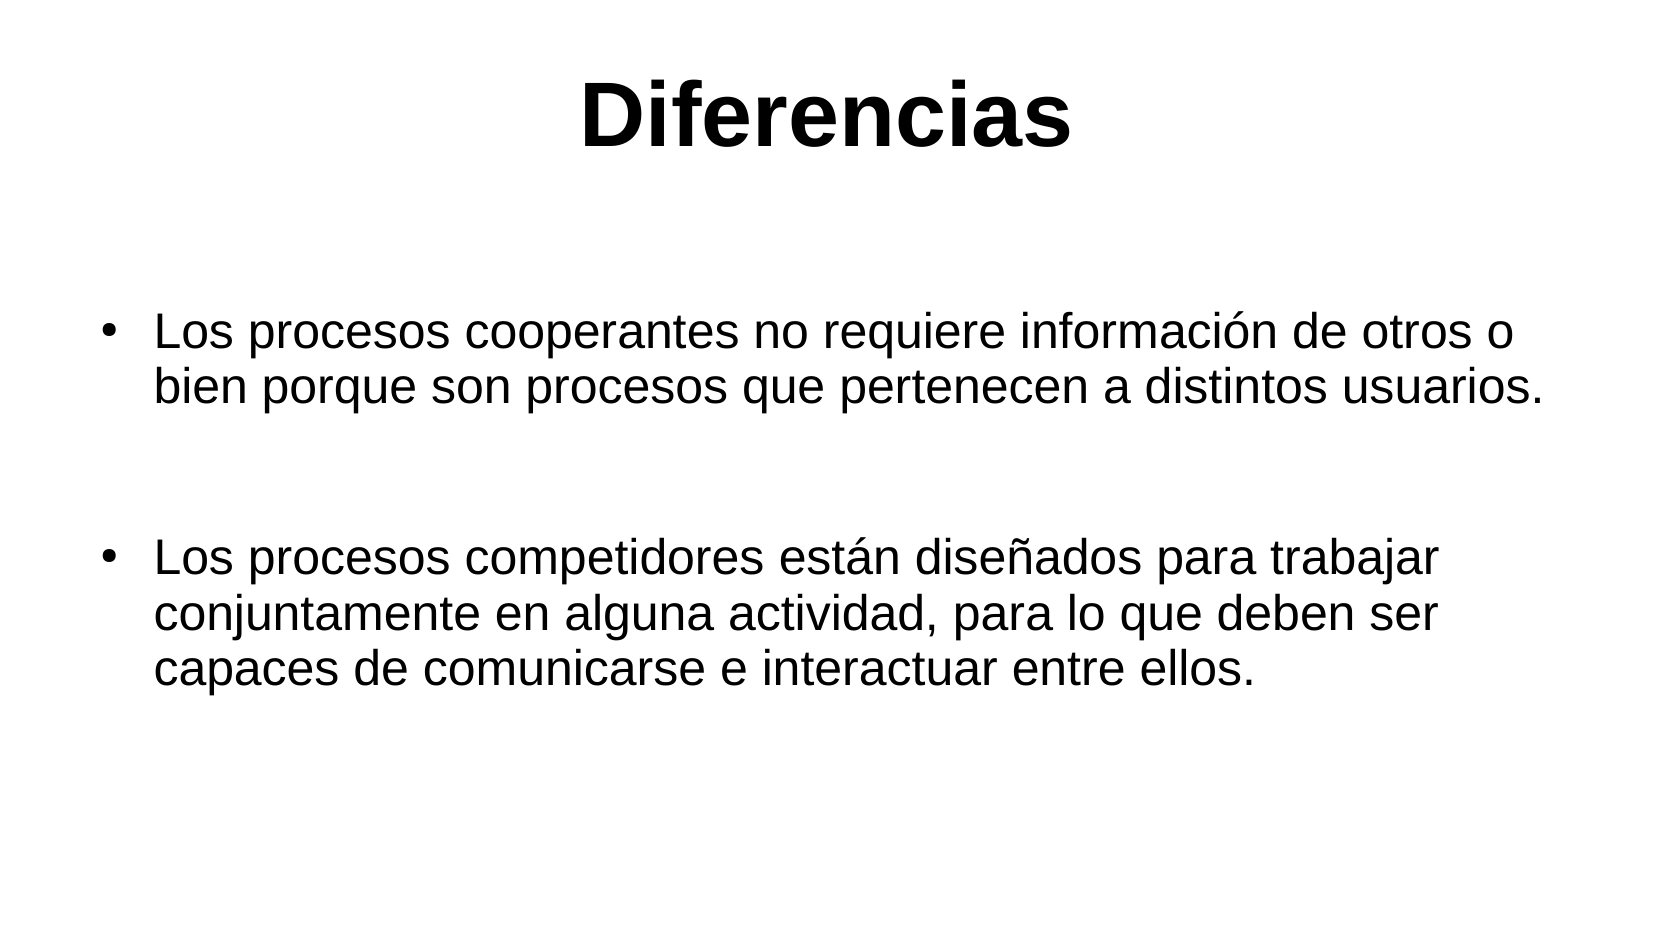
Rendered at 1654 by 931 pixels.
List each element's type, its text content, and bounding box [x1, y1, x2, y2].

list Los procesos cooperantes no requiere información de otros o bien porque son procesos que pertenecen a distintos usuarios. Los procesos competidores están diseñados para trabajar conjuntamente en alguna actividad, para lo que deben ser capaces de comunicarse e interactuar entre ellos. [82, 217, 1571, 758]
title Diferencias [82, 37, 1571, 193]
